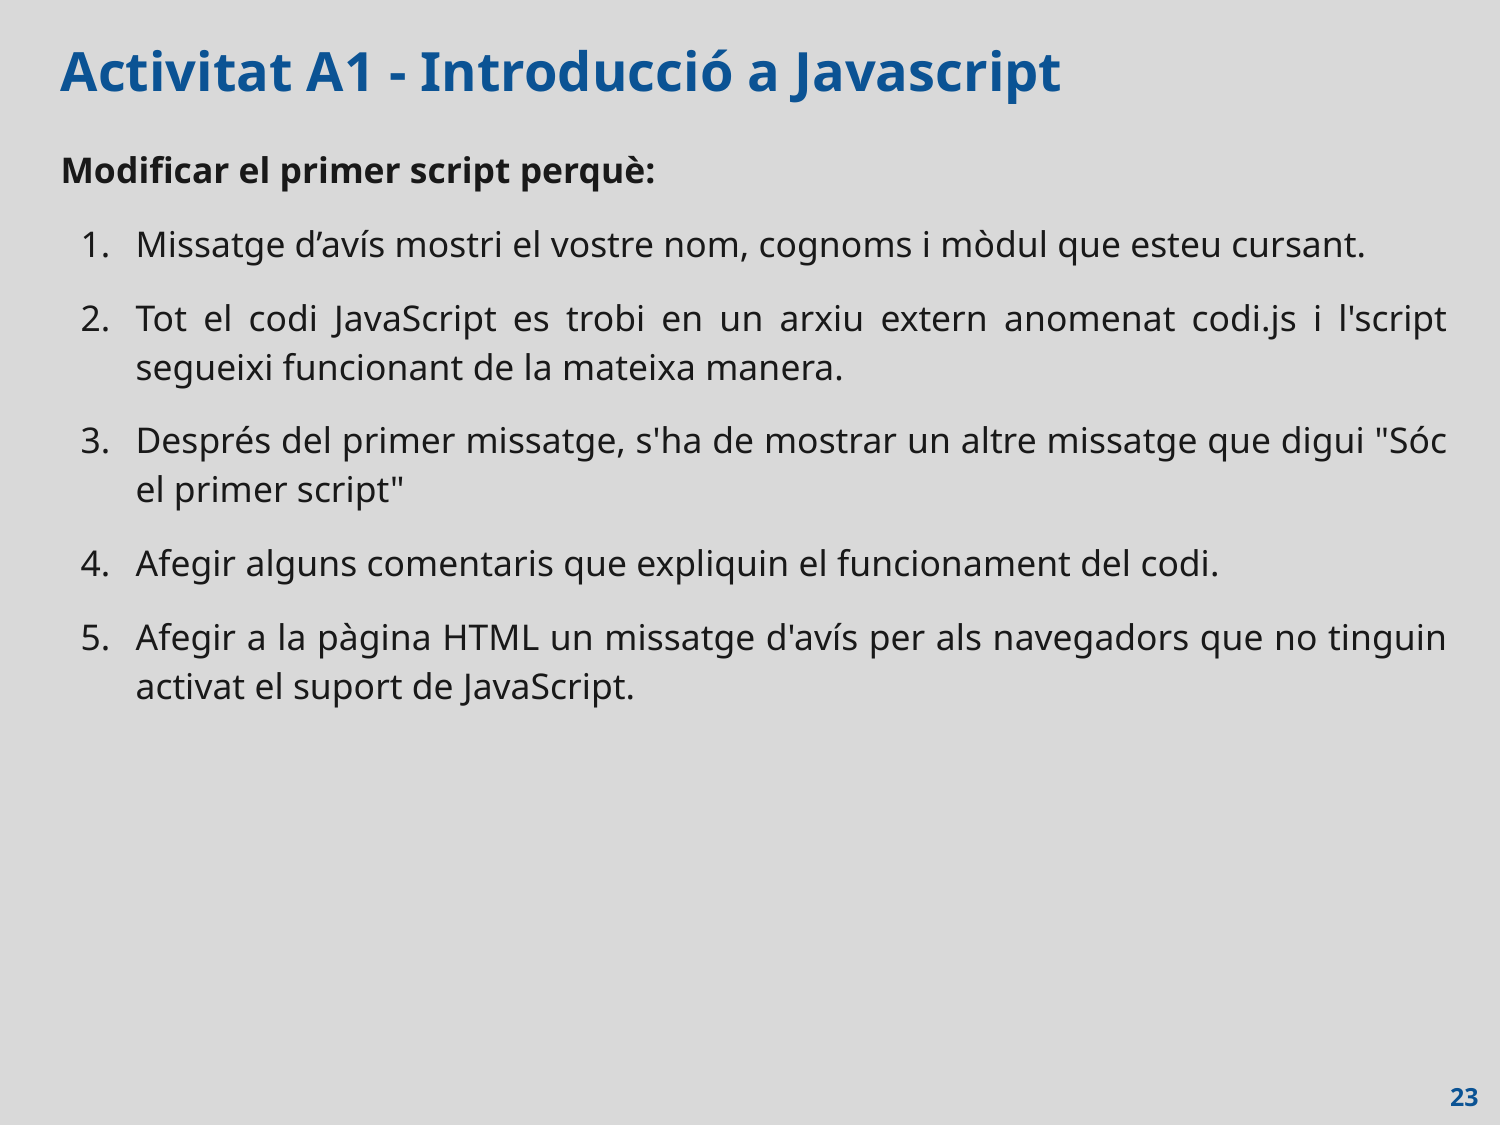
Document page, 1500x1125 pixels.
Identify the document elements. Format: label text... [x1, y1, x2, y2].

slide_number <número> [1395, 1072, 1494, 1125]
list Modificar el primer script perquè: Missatge d’avís mostri el vostre nom, cognoms i mòdul que esteu cursant. Tot el codi JavaScript es trobi en un arxiu extern anomenat codi.js i l'script segueixi funcionant de la mateixa manera. Després del primer missatge, s'ha de mostrar un altre missatge que digui "Sóc el primer script" Afegir alguns comentaris que expliquin el funcionament del codi. Afegir a la pàgina HTML un missatge d'avís per als navegadors que no tinguin activat el suport de JavaScript. [45, 126, 1464, 1049]
title Activitat A1 - Introducció a Javascript [45, 18, 1439, 120]
